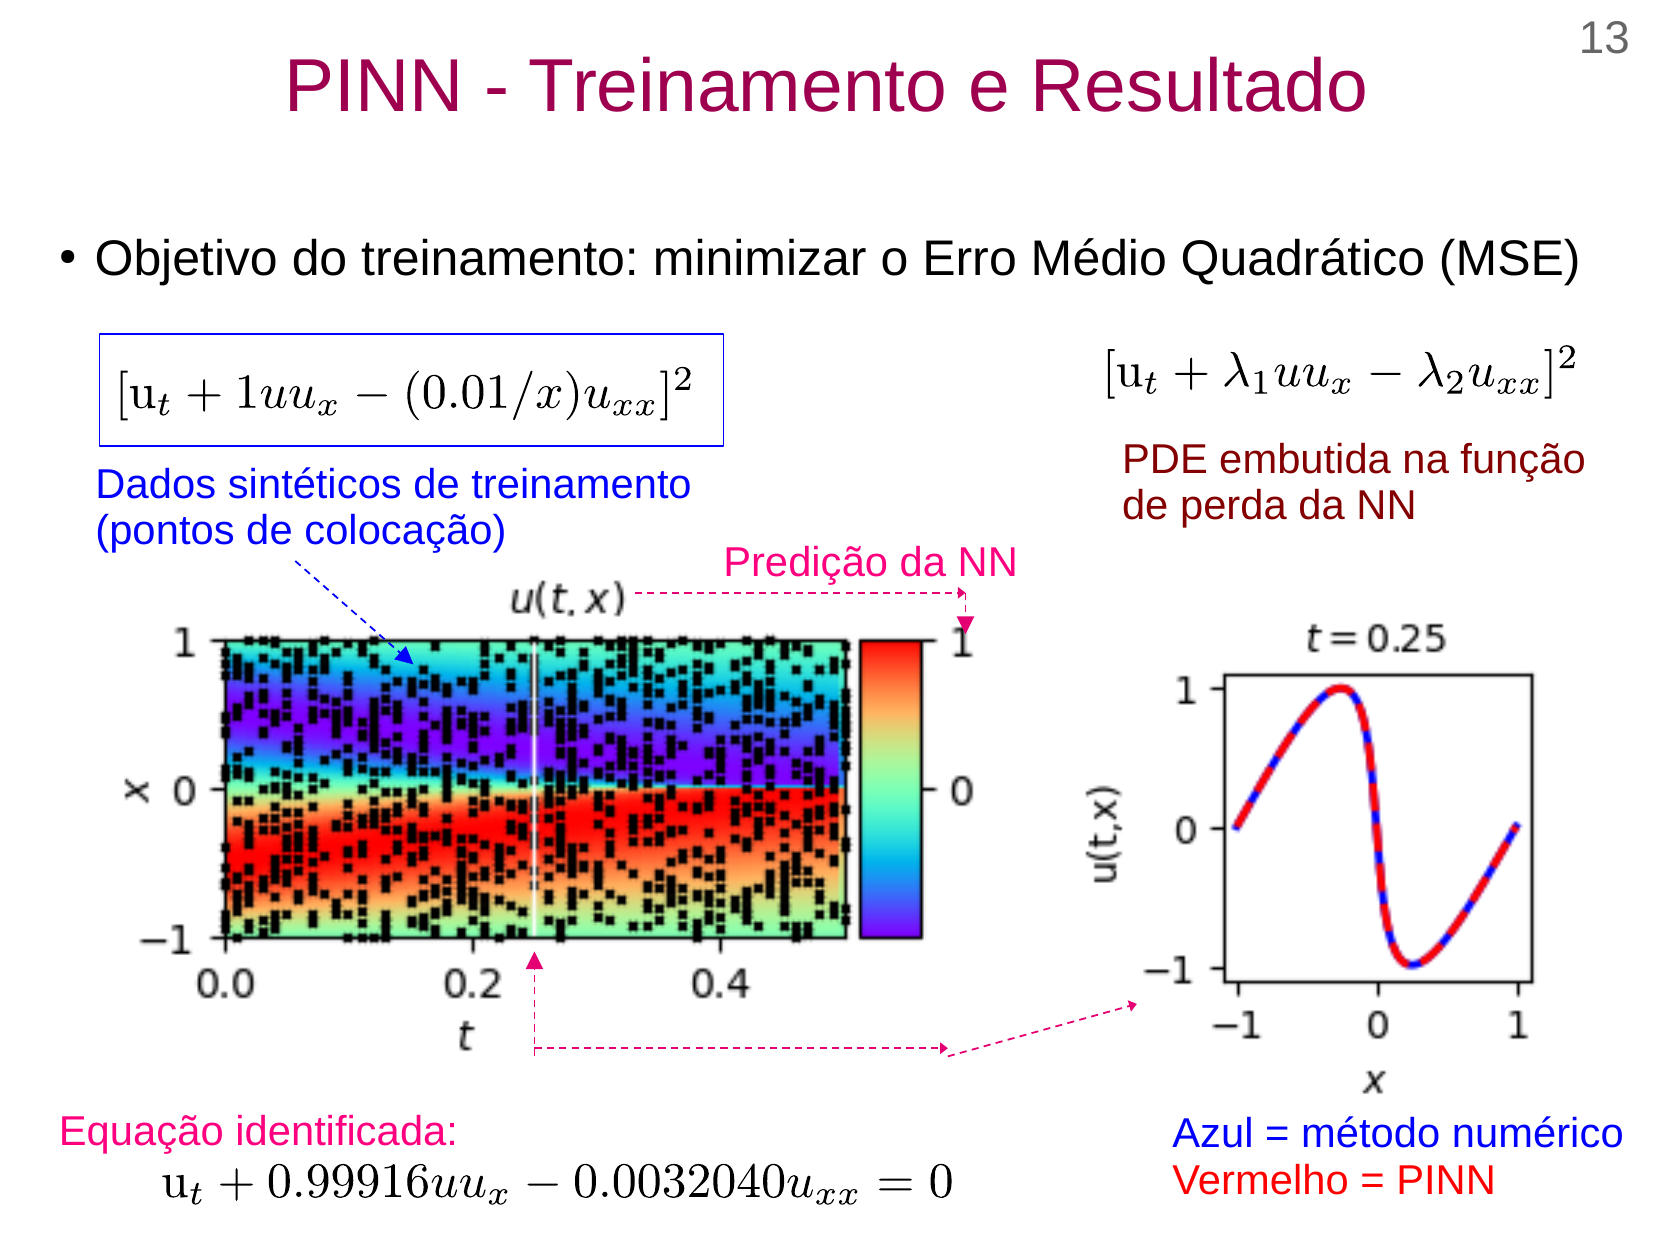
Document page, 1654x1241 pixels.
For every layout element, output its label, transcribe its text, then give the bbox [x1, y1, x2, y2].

text_box [117, 366, 691, 421]
picture [1076, 617, 1548, 1105]
list Objetivo do treinamento: minimizar o Erro Médio Quadrático (MSE) [59, 230, 1595, 1205]
text_box Azul = método numérico Vermelho = PINN [1157, 1102, 1639, 1211]
text_box PDE embutida na função de perda da NN [1107, 428, 1601, 536]
title PINN - Treinamento e Resultado [59, 29, 1595, 148]
text_box Equação identificada: [44, 1100, 1004, 1162]
text_box Predição da NN [708, 531, 1034, 612]
text_box [162, 1163, 952, 1205]
text_box [1104, 345, 1575, 399]
text_box Dados sintéticos de treinamento (pontos de colocação) [80, 453, 716, 562]
